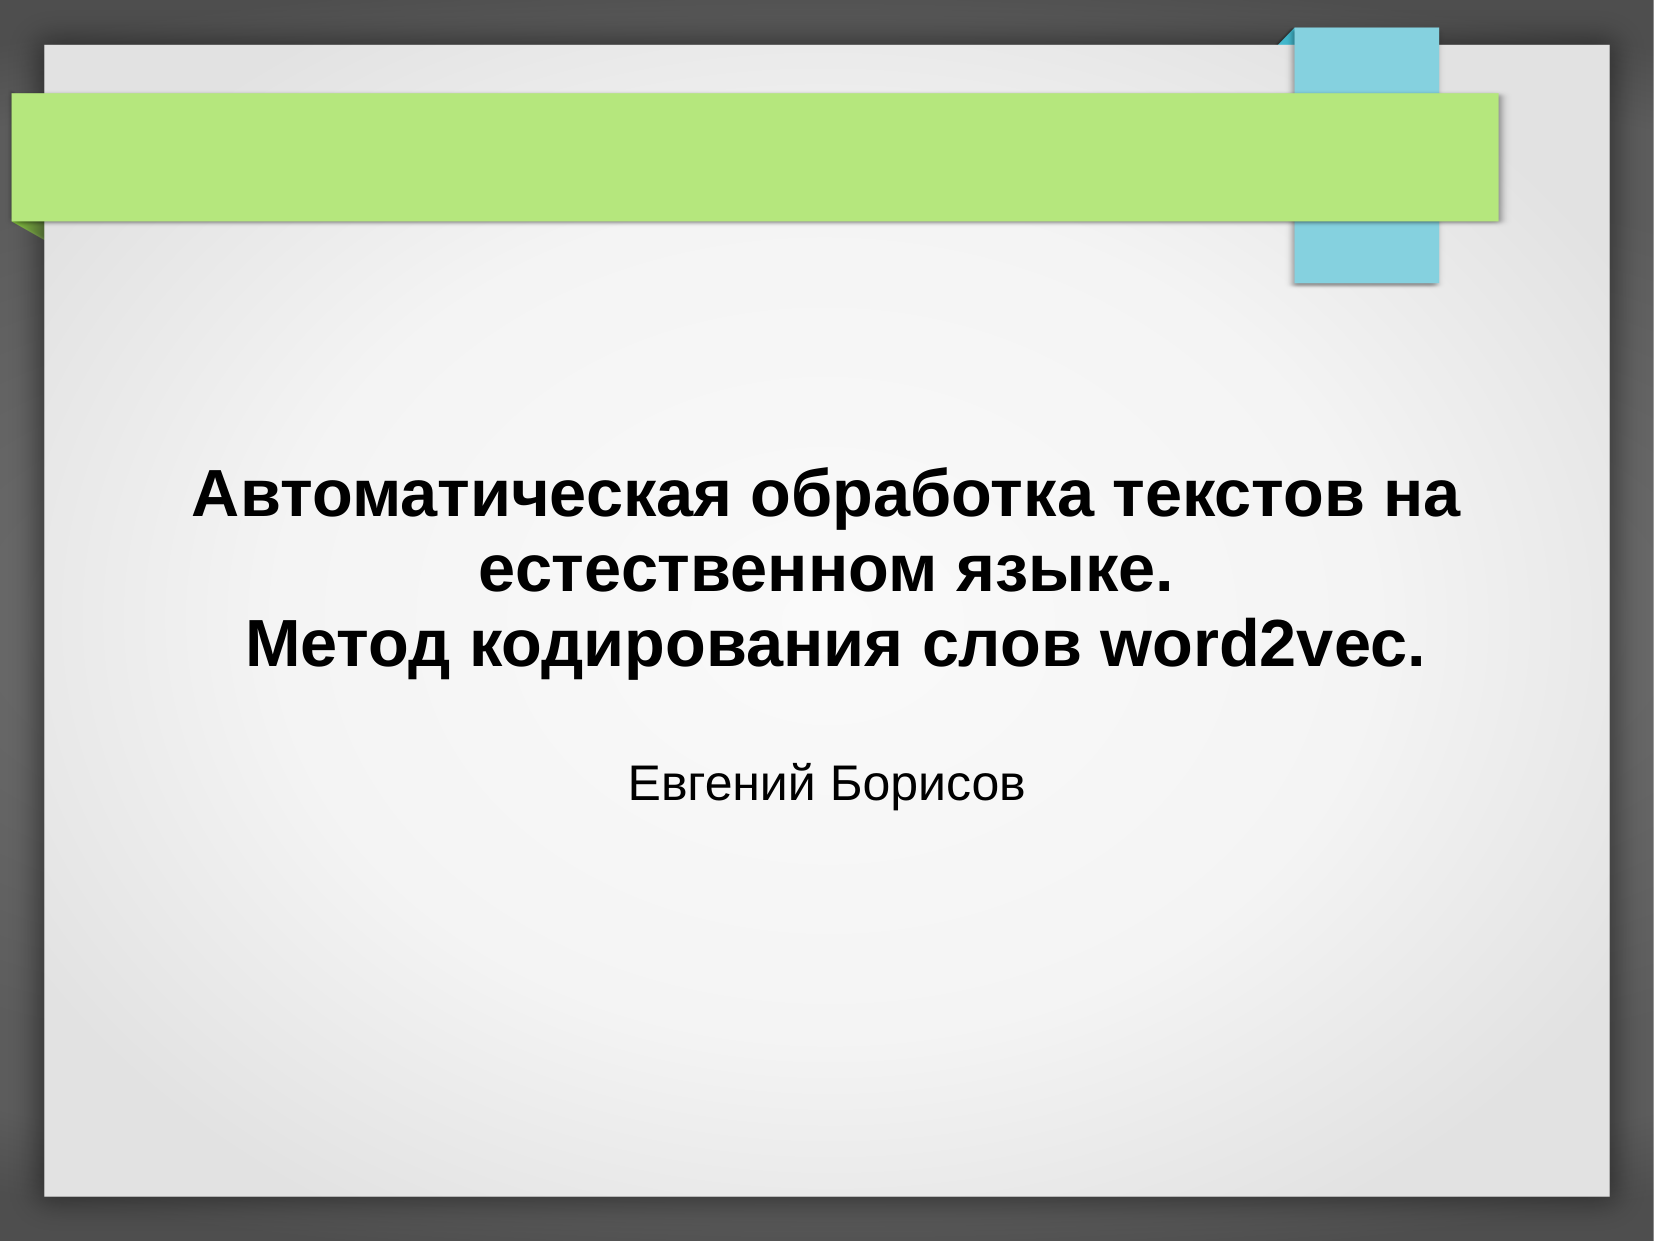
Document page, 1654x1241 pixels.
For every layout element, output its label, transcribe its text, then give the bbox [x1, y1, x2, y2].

subtitle Автоматическая обработка текстов на естественном языке. Метод кодирования слов word2vec. Евгений Борисов [82, 290, 1571, 1010]
picture [0, 0, 1654, 1241]
